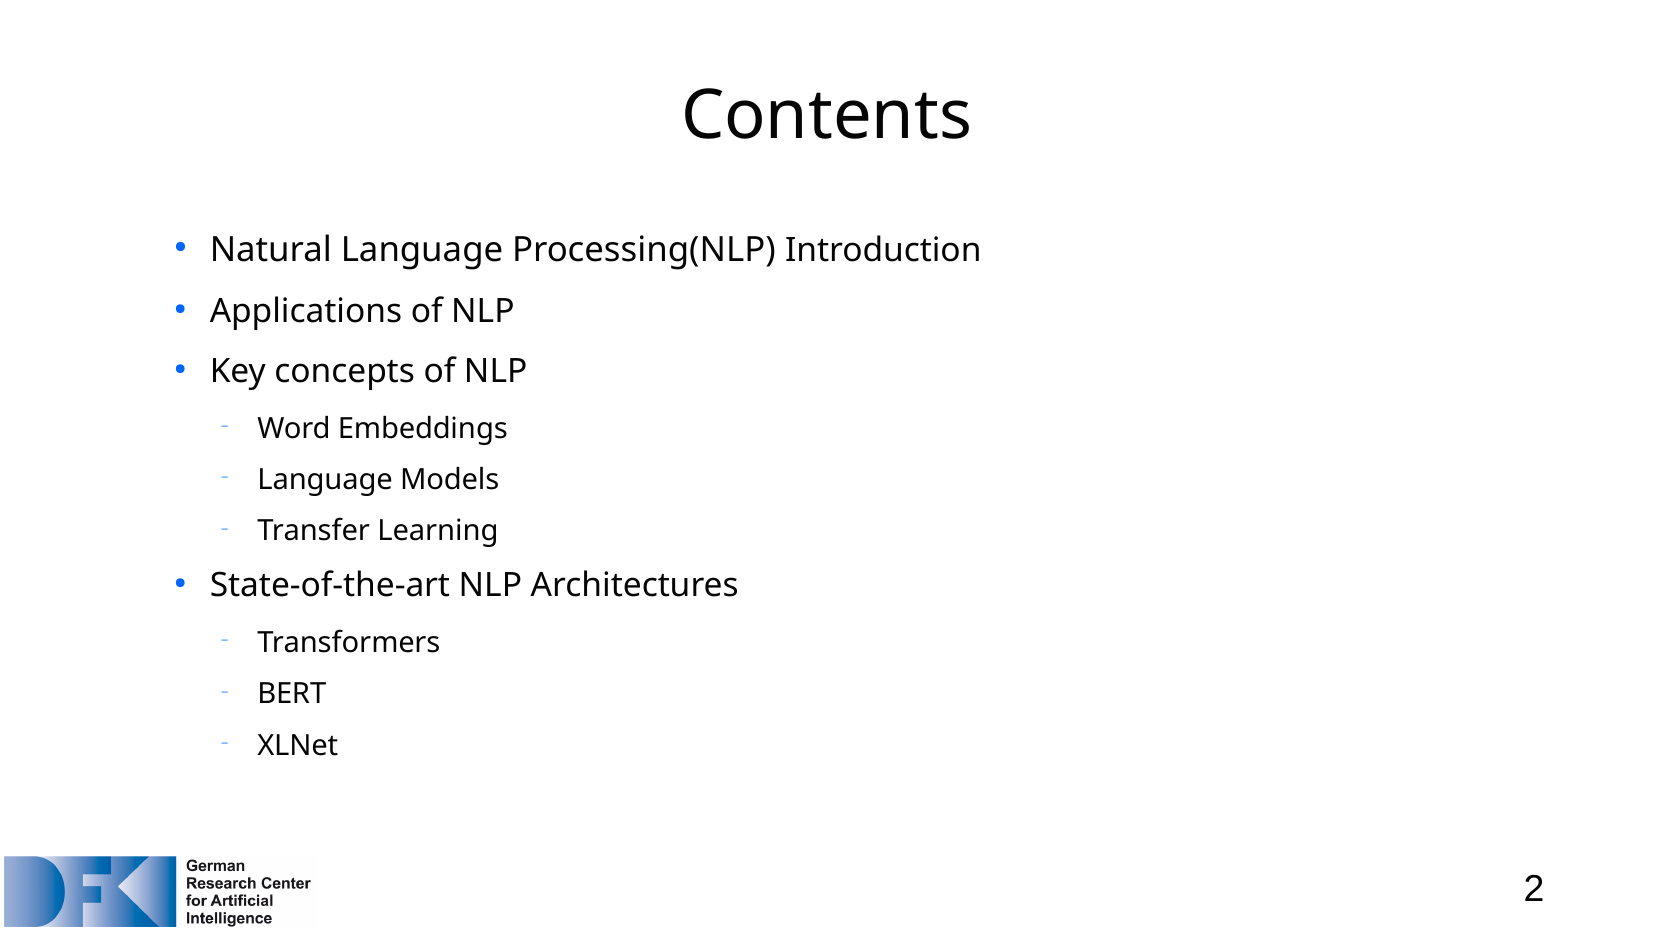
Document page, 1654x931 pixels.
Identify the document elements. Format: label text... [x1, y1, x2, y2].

text_box <number> [1509, 860, 1654, 931]
picture [4, 856, 316, 927]
title Contents [162, 35, 1492, 189]
list Natural Language Processing(NLP) Introduction Applications of NLP Key concepts of NLP Word Embeddings Language Models Transfer Learning State-of-the-art NLP Architectures Transformers BERT XLNet [162, 224, 1492, 764]
